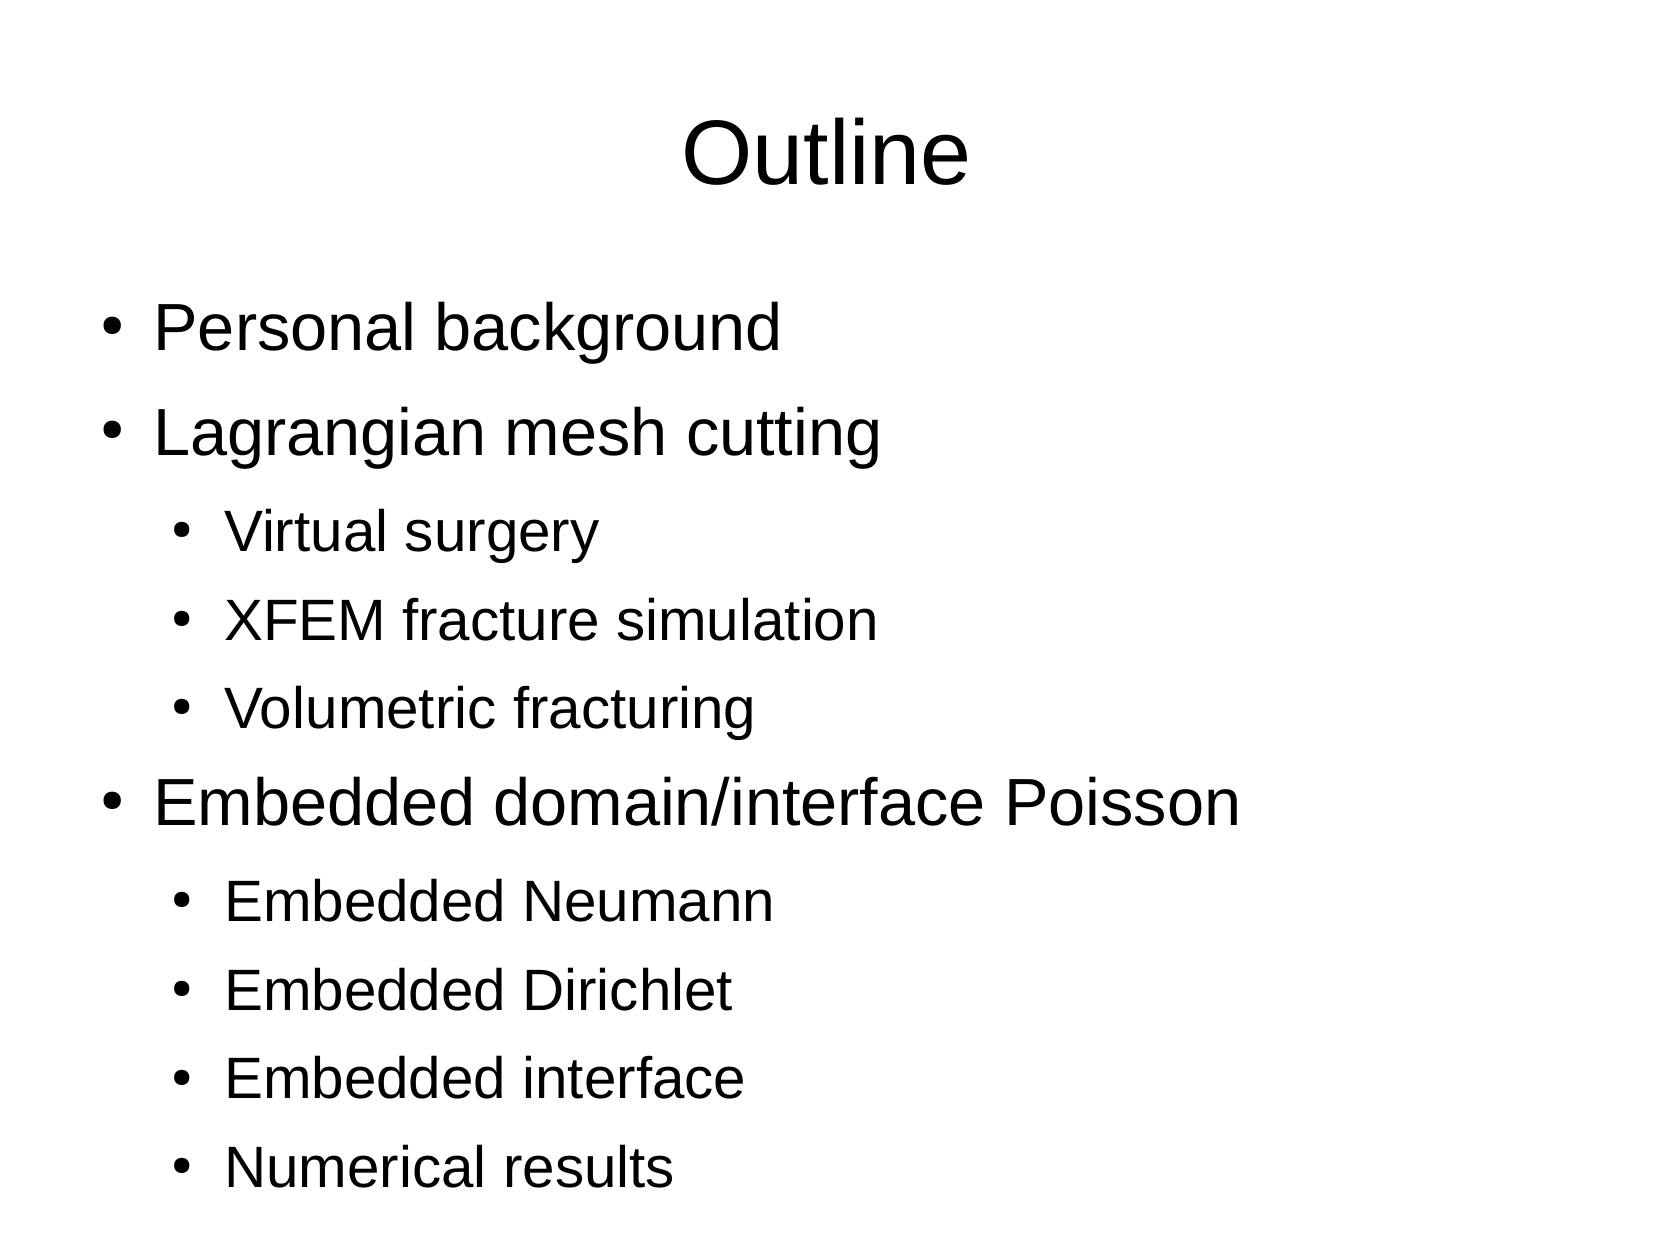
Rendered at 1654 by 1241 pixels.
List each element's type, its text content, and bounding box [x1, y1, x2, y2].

list Personal background Lagrangian mesh cutting Virtual surgery XFEM fracture simulation Volumetric fracturing Embedded domain/interface Poisson Embedded Neumann Embedded Dirichlet Embedded interface Numerical results [82, 290, 1571, 1199]
title Outline [82, 49, 1571, 257]
